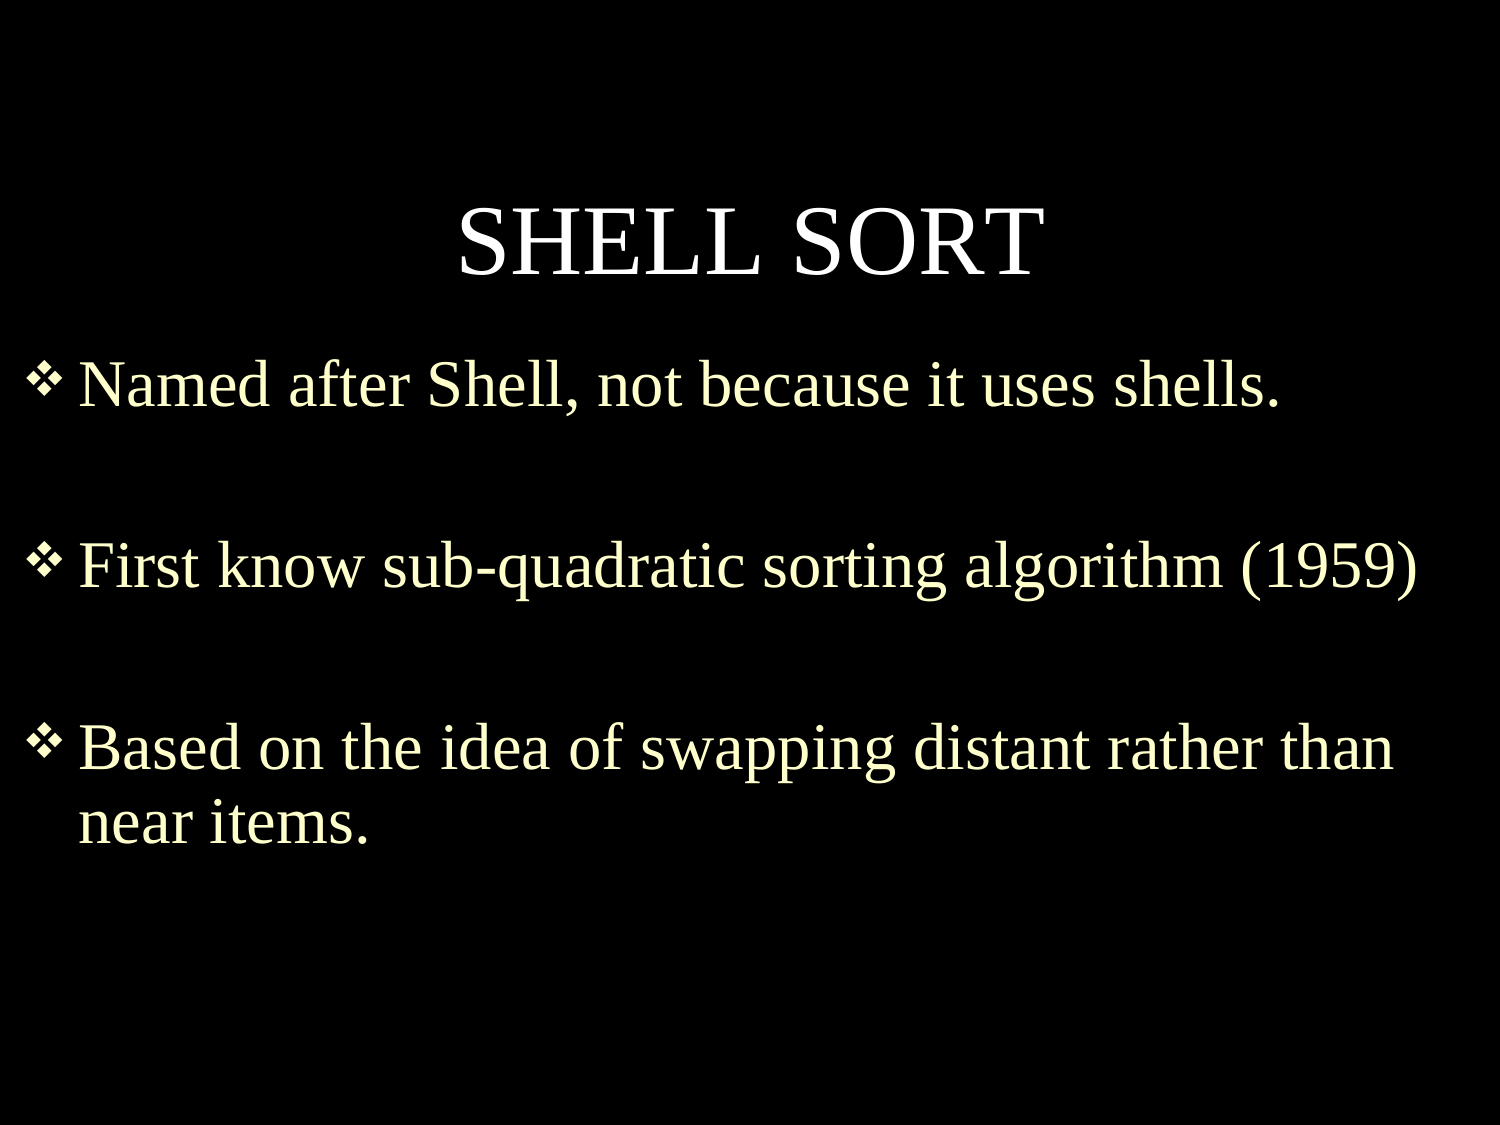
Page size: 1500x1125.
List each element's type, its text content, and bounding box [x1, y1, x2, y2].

list Named after Shell, not because it uses shells. First know sub-quadratic sorting algorithm (1959) Based on the idea of swapping distant rather than near items. [22, 347, 1482, 1000]
title SHELL SORT [22, 145, 1480, 336]
